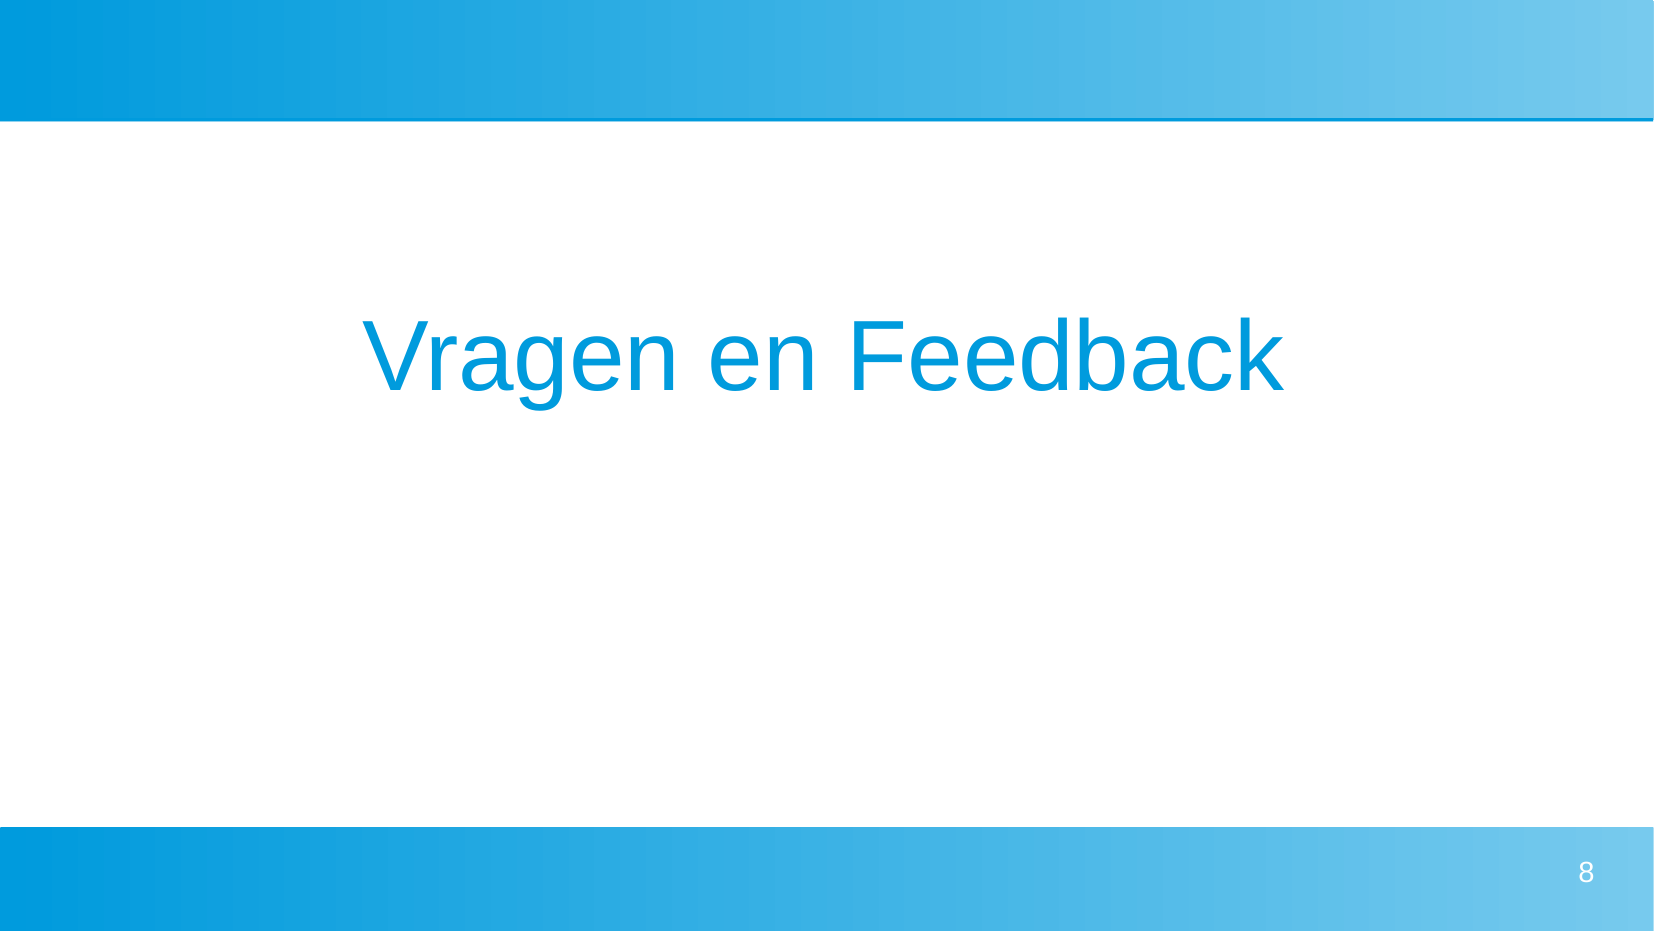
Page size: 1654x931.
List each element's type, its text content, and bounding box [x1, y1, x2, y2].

list Vragen en Feedback [37, 300, 1611, 891]
